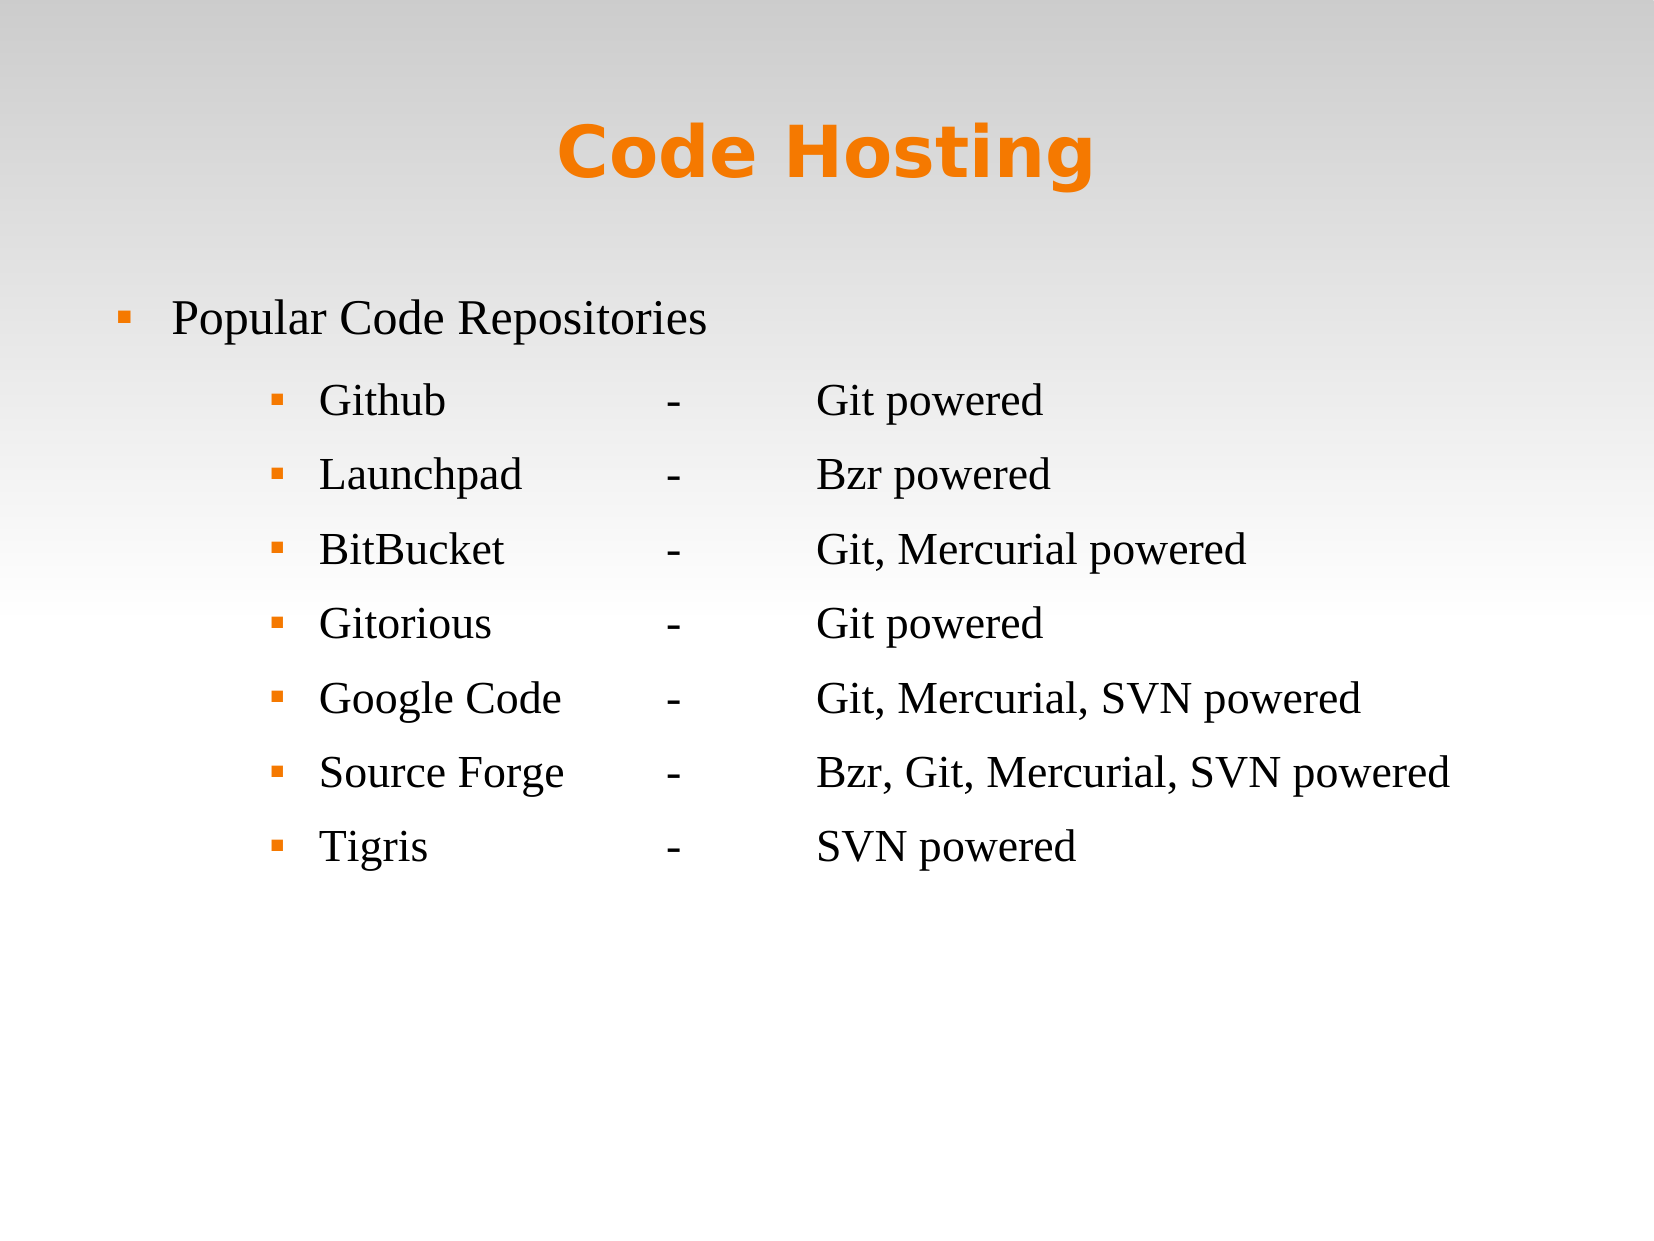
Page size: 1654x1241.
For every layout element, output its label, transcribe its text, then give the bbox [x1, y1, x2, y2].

title Code Hosting [82, 49, 1571, 257]
list Popular Code Repositories Github - Git powered Launchpad - Bzr powered BitBucket - Git, Mercurial powered Gitorious - Git powered Google Code - Git, Mercurial, SVN powered Source Forge - Bzr, Git, Mercurial, SVN powered Tigris - SVN powered [82, 290, 1571, 1109]
